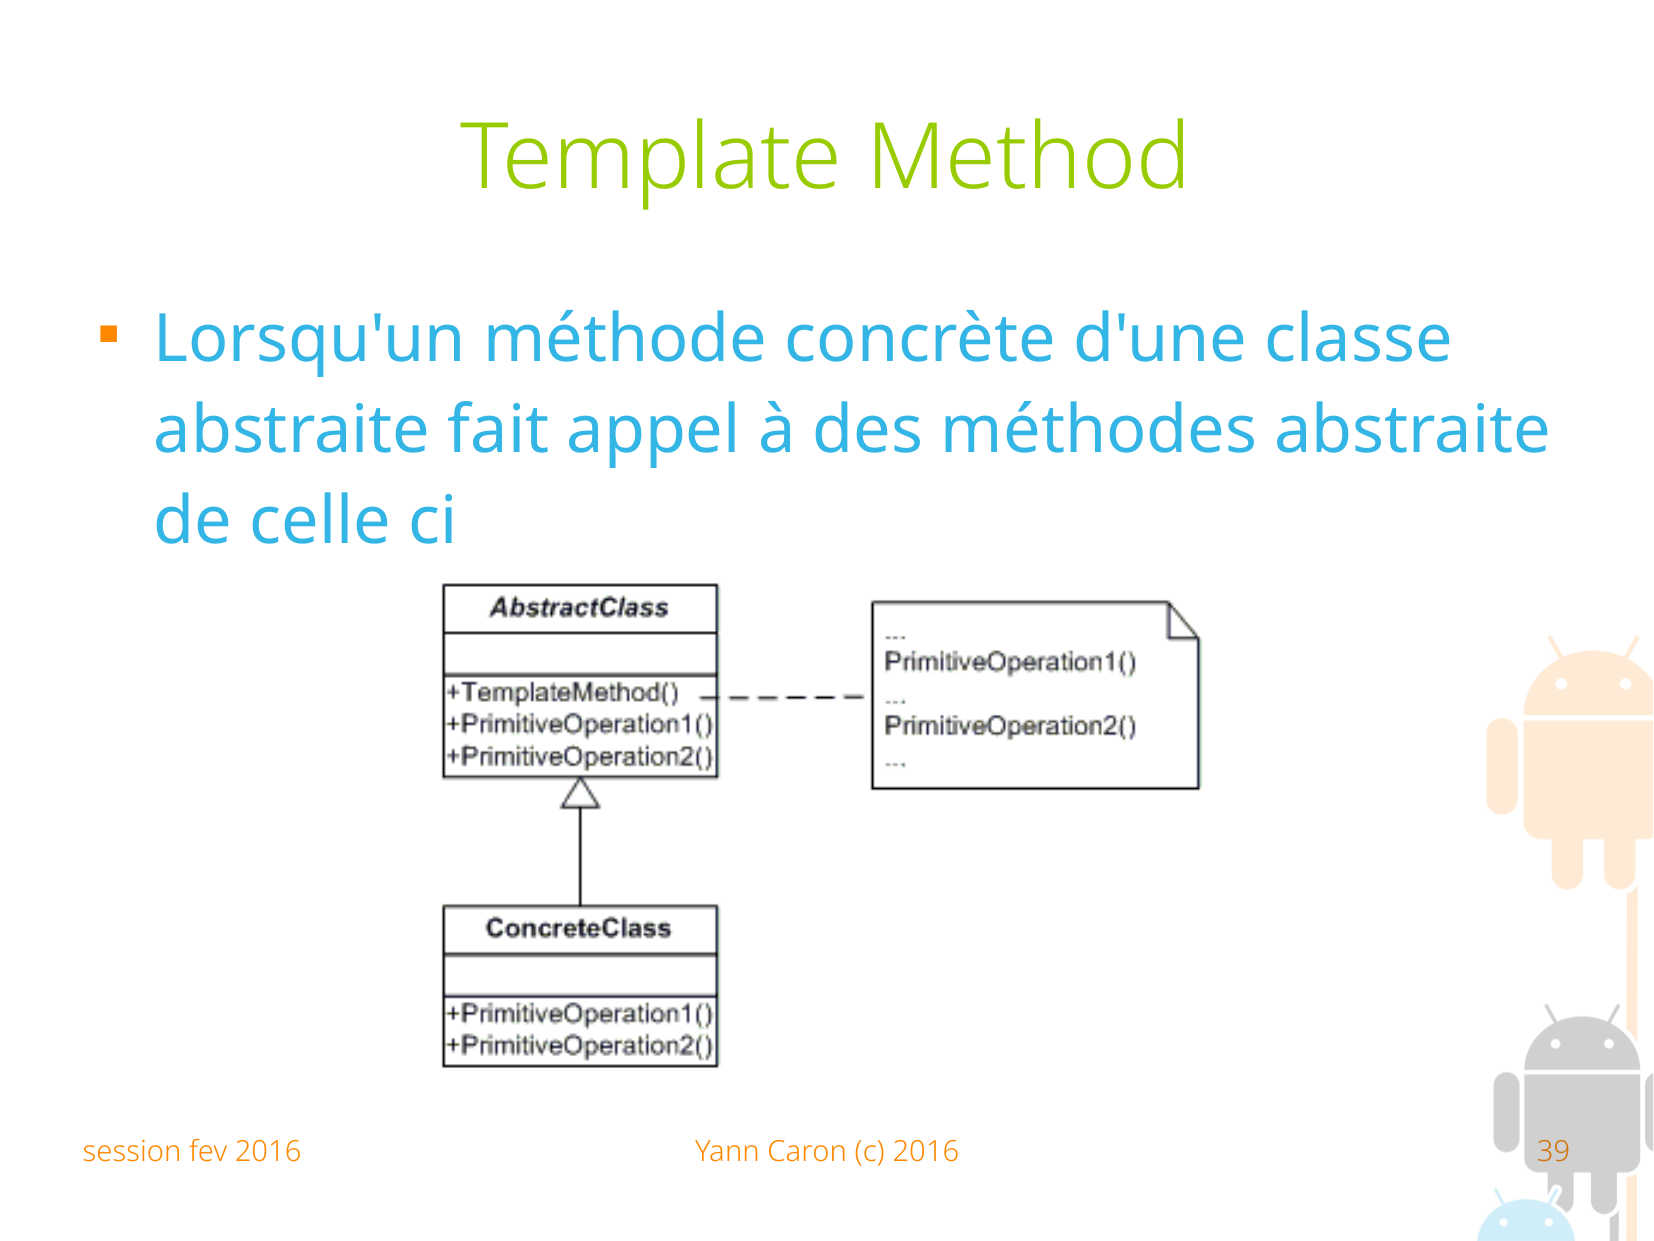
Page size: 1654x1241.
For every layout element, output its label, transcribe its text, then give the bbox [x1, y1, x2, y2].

title Template Method [82, 49, 1571, 257]
picture [240, 423, 1654, 1241]
list Lorsqu'un méthode concrète d'une classe abstraite fait appel à des méthodes abstraite de celle ci [82, 290, 1571, 1010]
